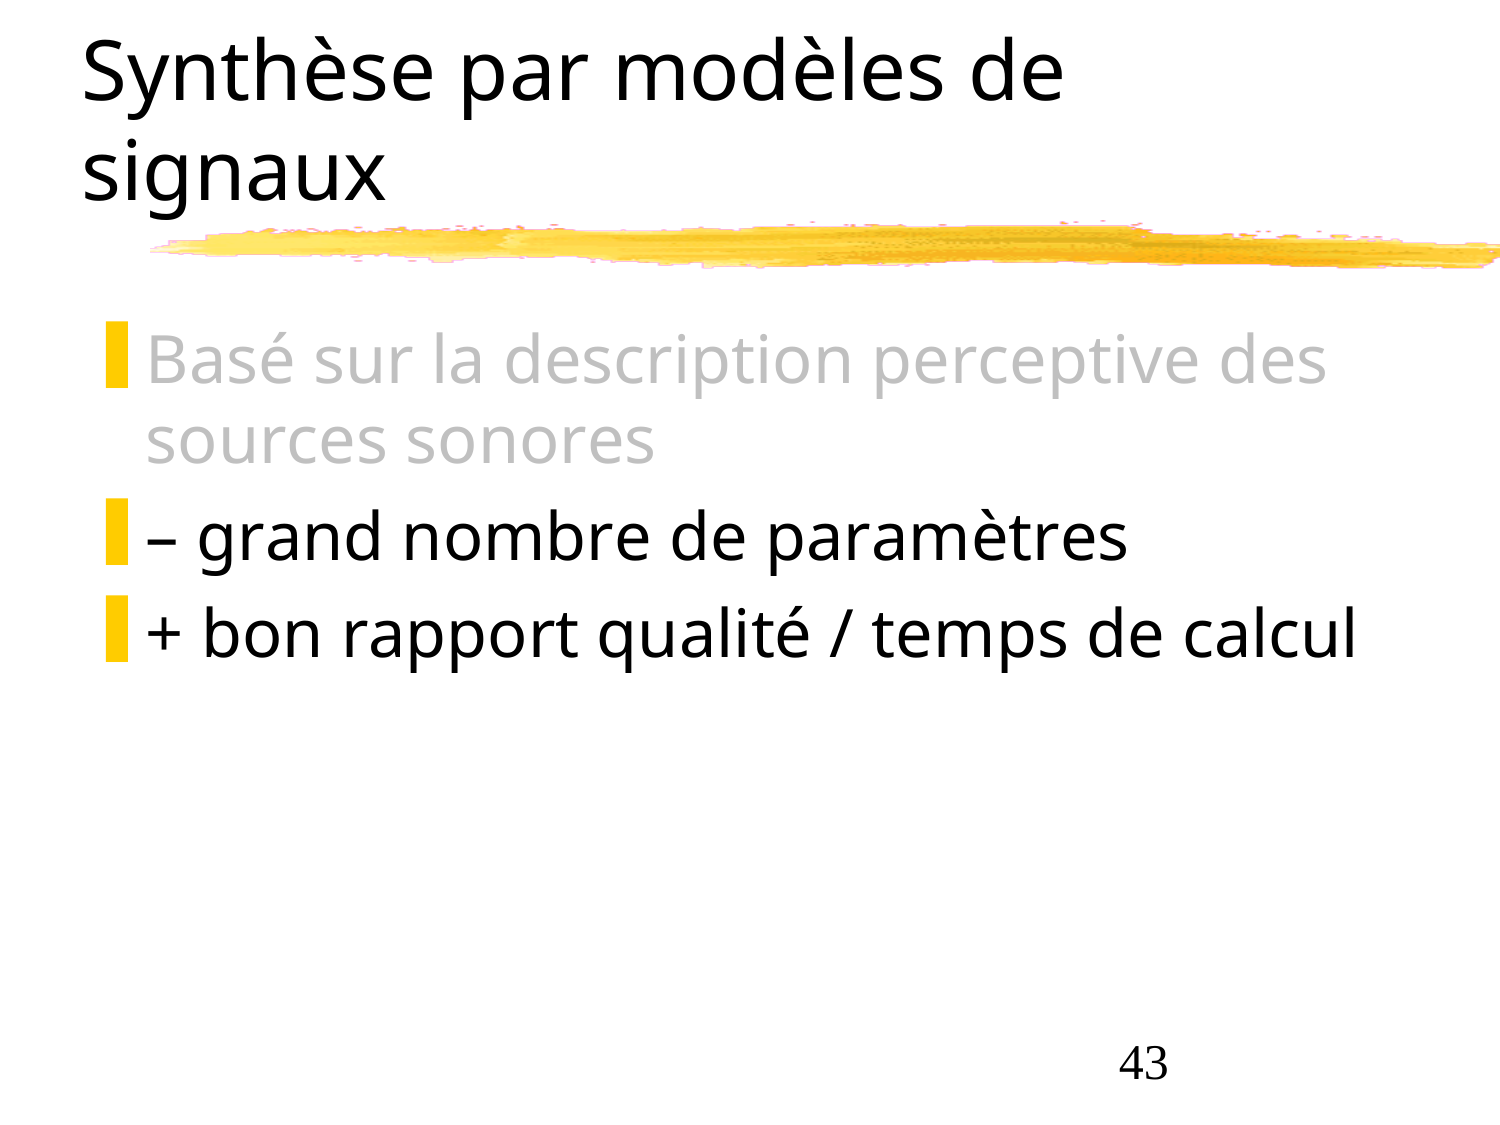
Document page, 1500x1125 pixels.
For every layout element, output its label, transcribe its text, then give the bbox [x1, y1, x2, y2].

picture [150, 215, 1500, 279]
list Basé sur la description perceptive des sources sonores – grand nombre de paramètres + bon rapport qualité / temps de calcul [74, 309, 1417, 1052]
title Synthèse par modèles de signaux [66, 8, 1342, 225]
